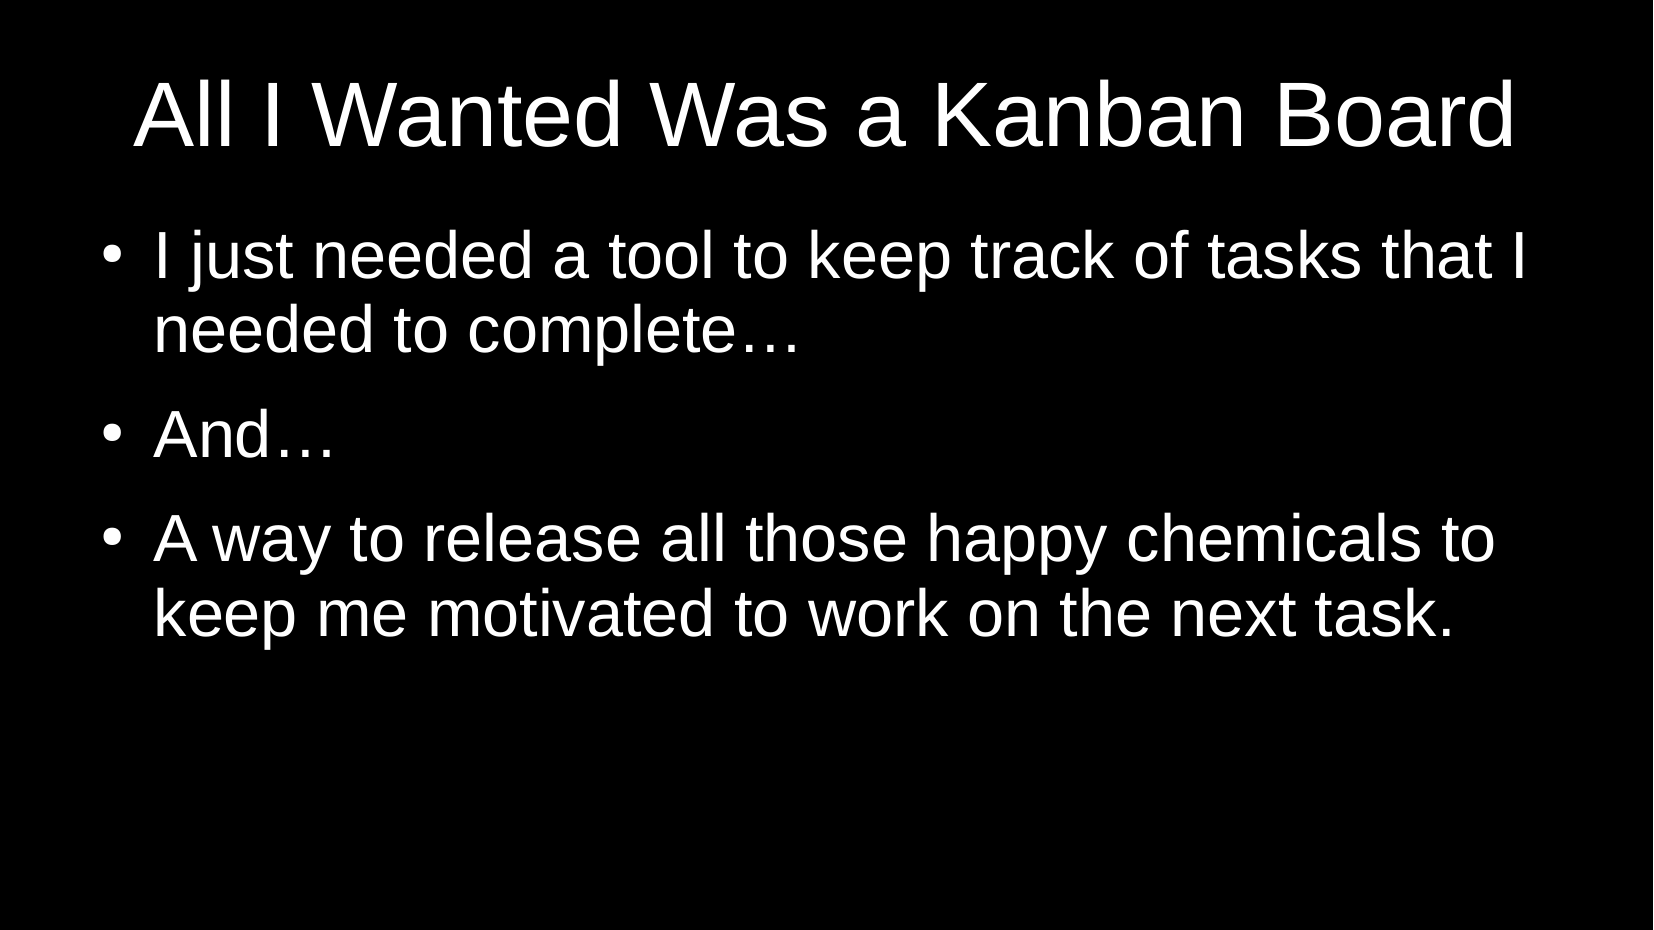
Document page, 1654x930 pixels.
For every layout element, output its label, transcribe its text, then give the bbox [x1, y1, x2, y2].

title All I Wanted Was a Kanban Board [82, 37, 1571, 193]
list I just needed a tool to keep track of tasks that I needed to complete… And… A way to release all those happy chemicals to keep me motivated to work on the next task. [82, 217, 1571, 757]
